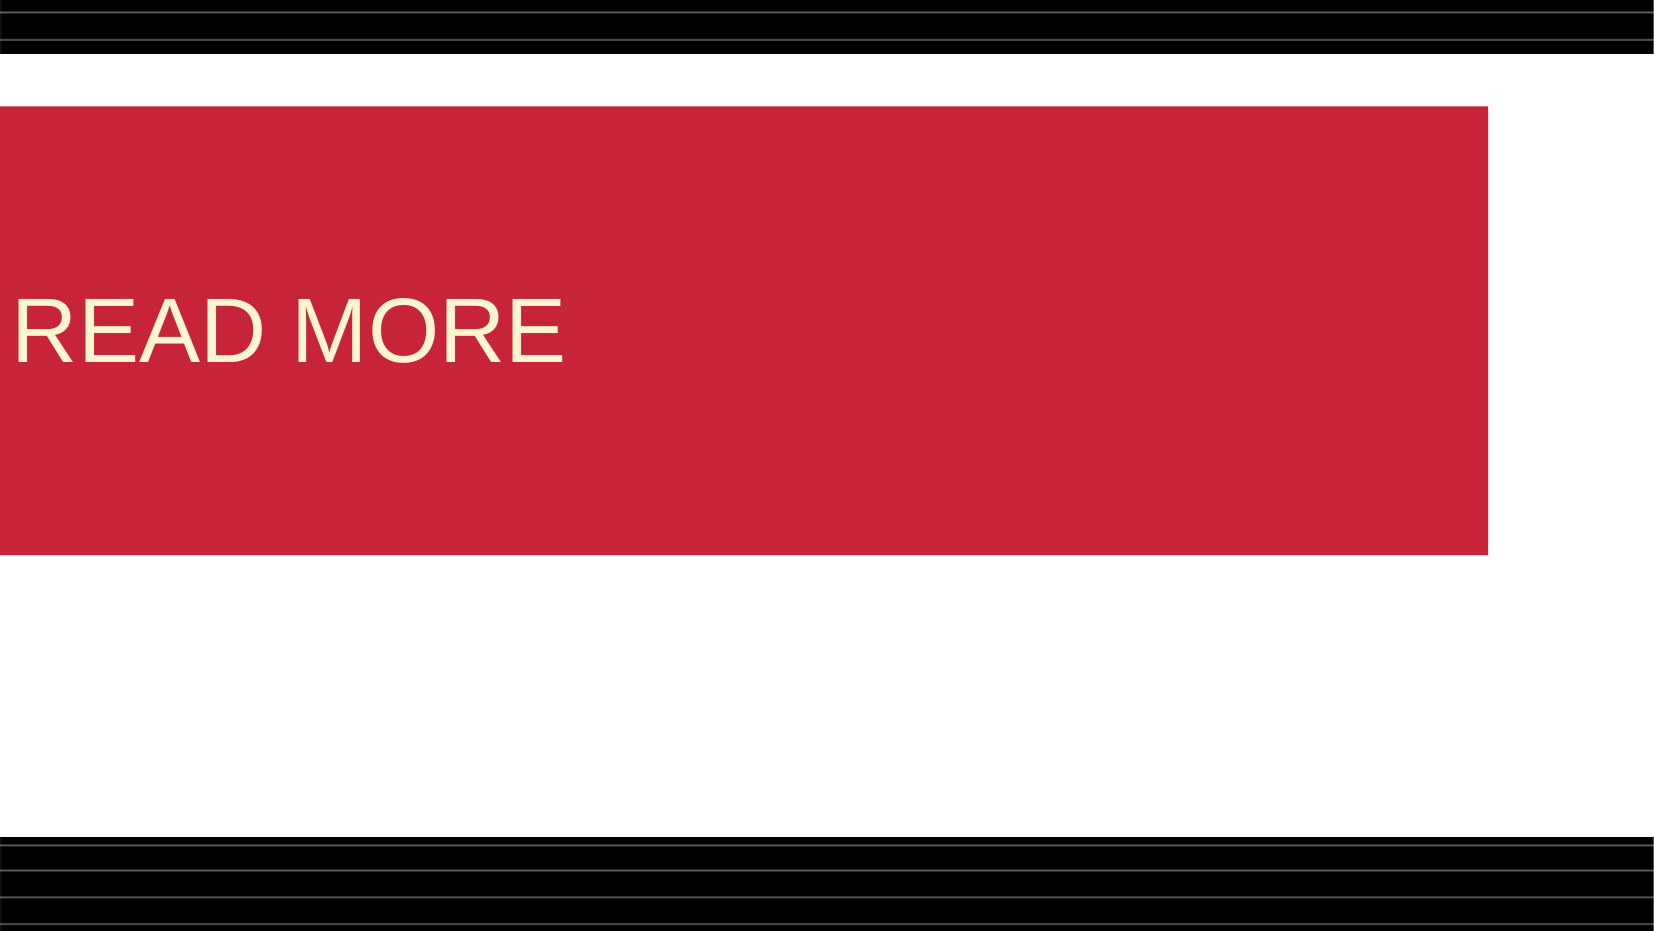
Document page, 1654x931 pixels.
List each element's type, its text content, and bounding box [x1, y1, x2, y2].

picture [0, 0, 1654, 54]
title READ MORE [0, 106, 1489, 556]
picture [0, 837, 1654, 931]
